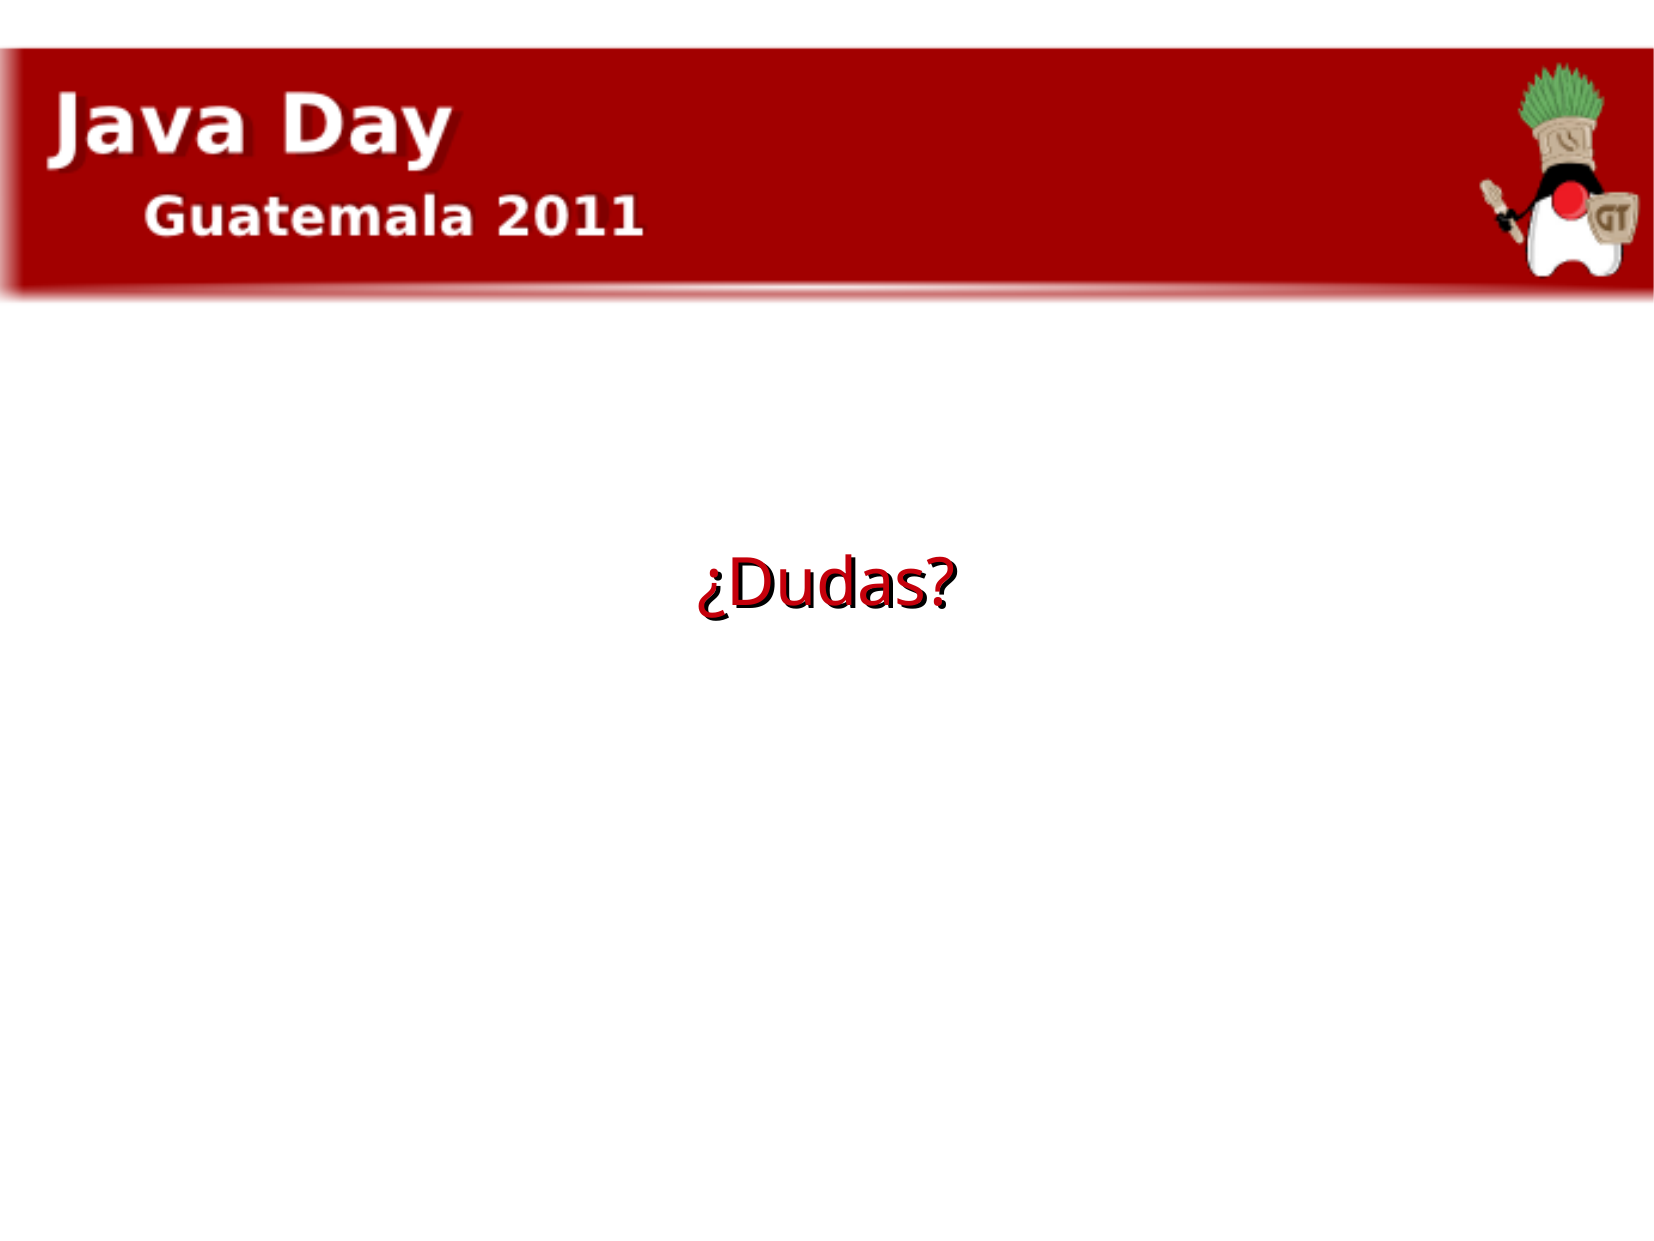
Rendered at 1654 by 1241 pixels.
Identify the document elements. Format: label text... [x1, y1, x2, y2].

picture [0, 0, 1654, 308]
subtitle ¿Dudas? [82, 49, 1571, 1109]
